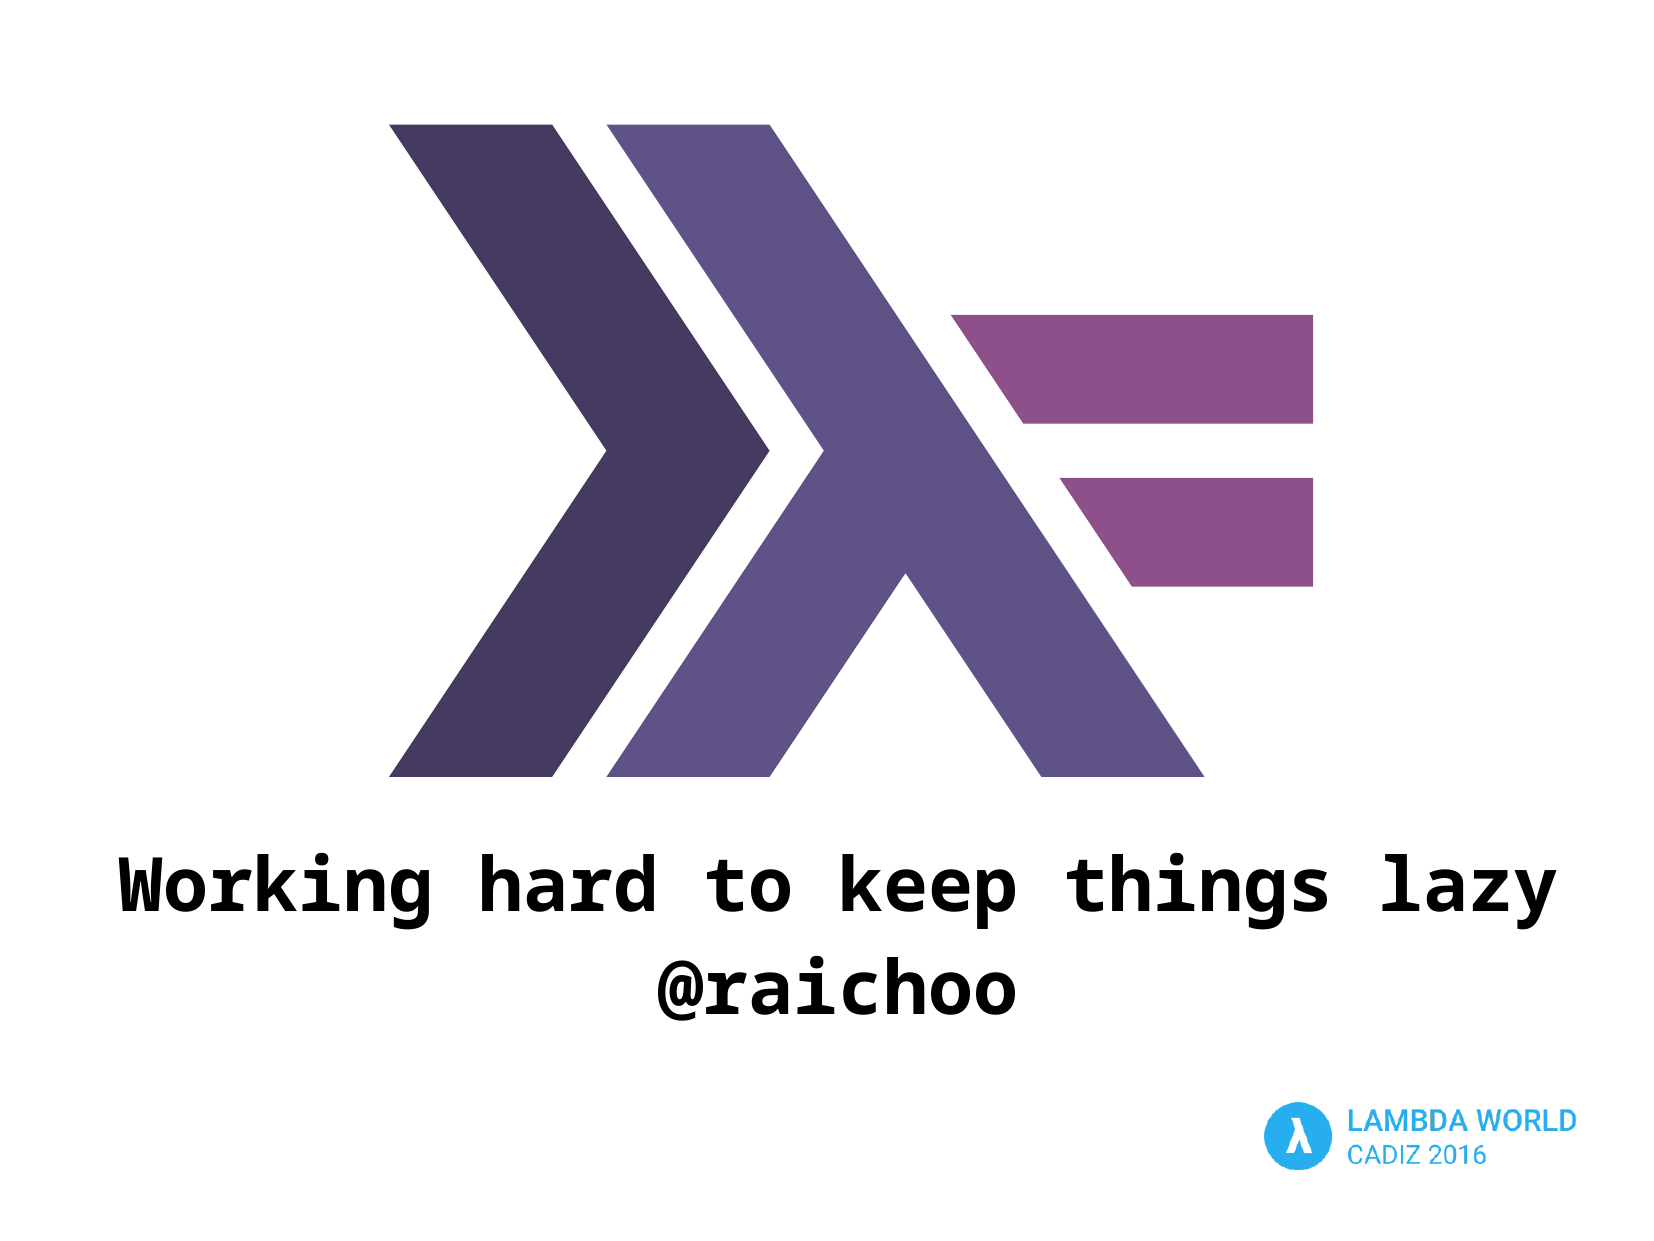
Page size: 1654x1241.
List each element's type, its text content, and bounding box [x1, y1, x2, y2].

picture [1264, 1102, 1576, 1171]
subtitle Working hard to keep things lazy @raichoo [94, 835, 1583, 1033]
picture [389, 124, 1314, 777]
